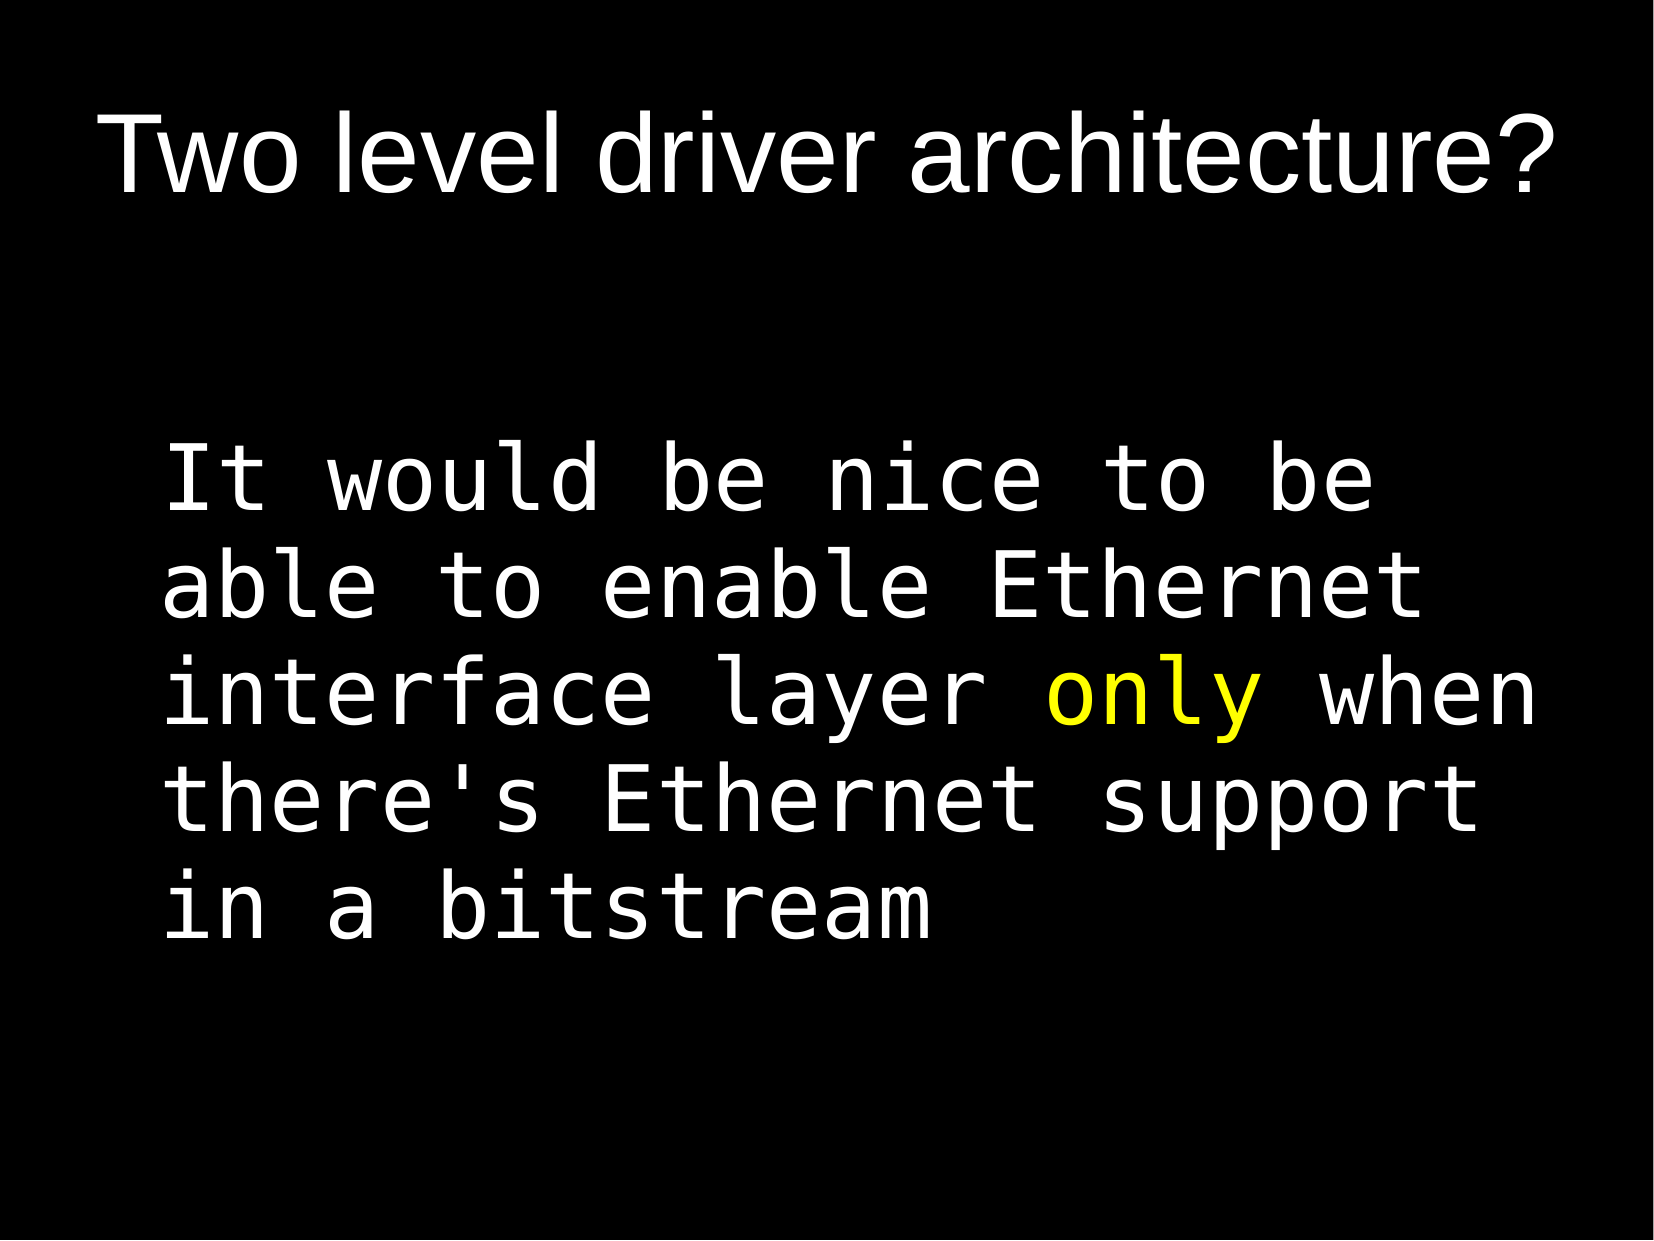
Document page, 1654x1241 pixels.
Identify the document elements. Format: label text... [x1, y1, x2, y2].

list It would be nice to be able to enable Ethernet interface layer only when there's Ethernet support in a bitstream [88, 288, 1577, 1093]
title Two level driver architecture? [82, 56, 1571, 250]
